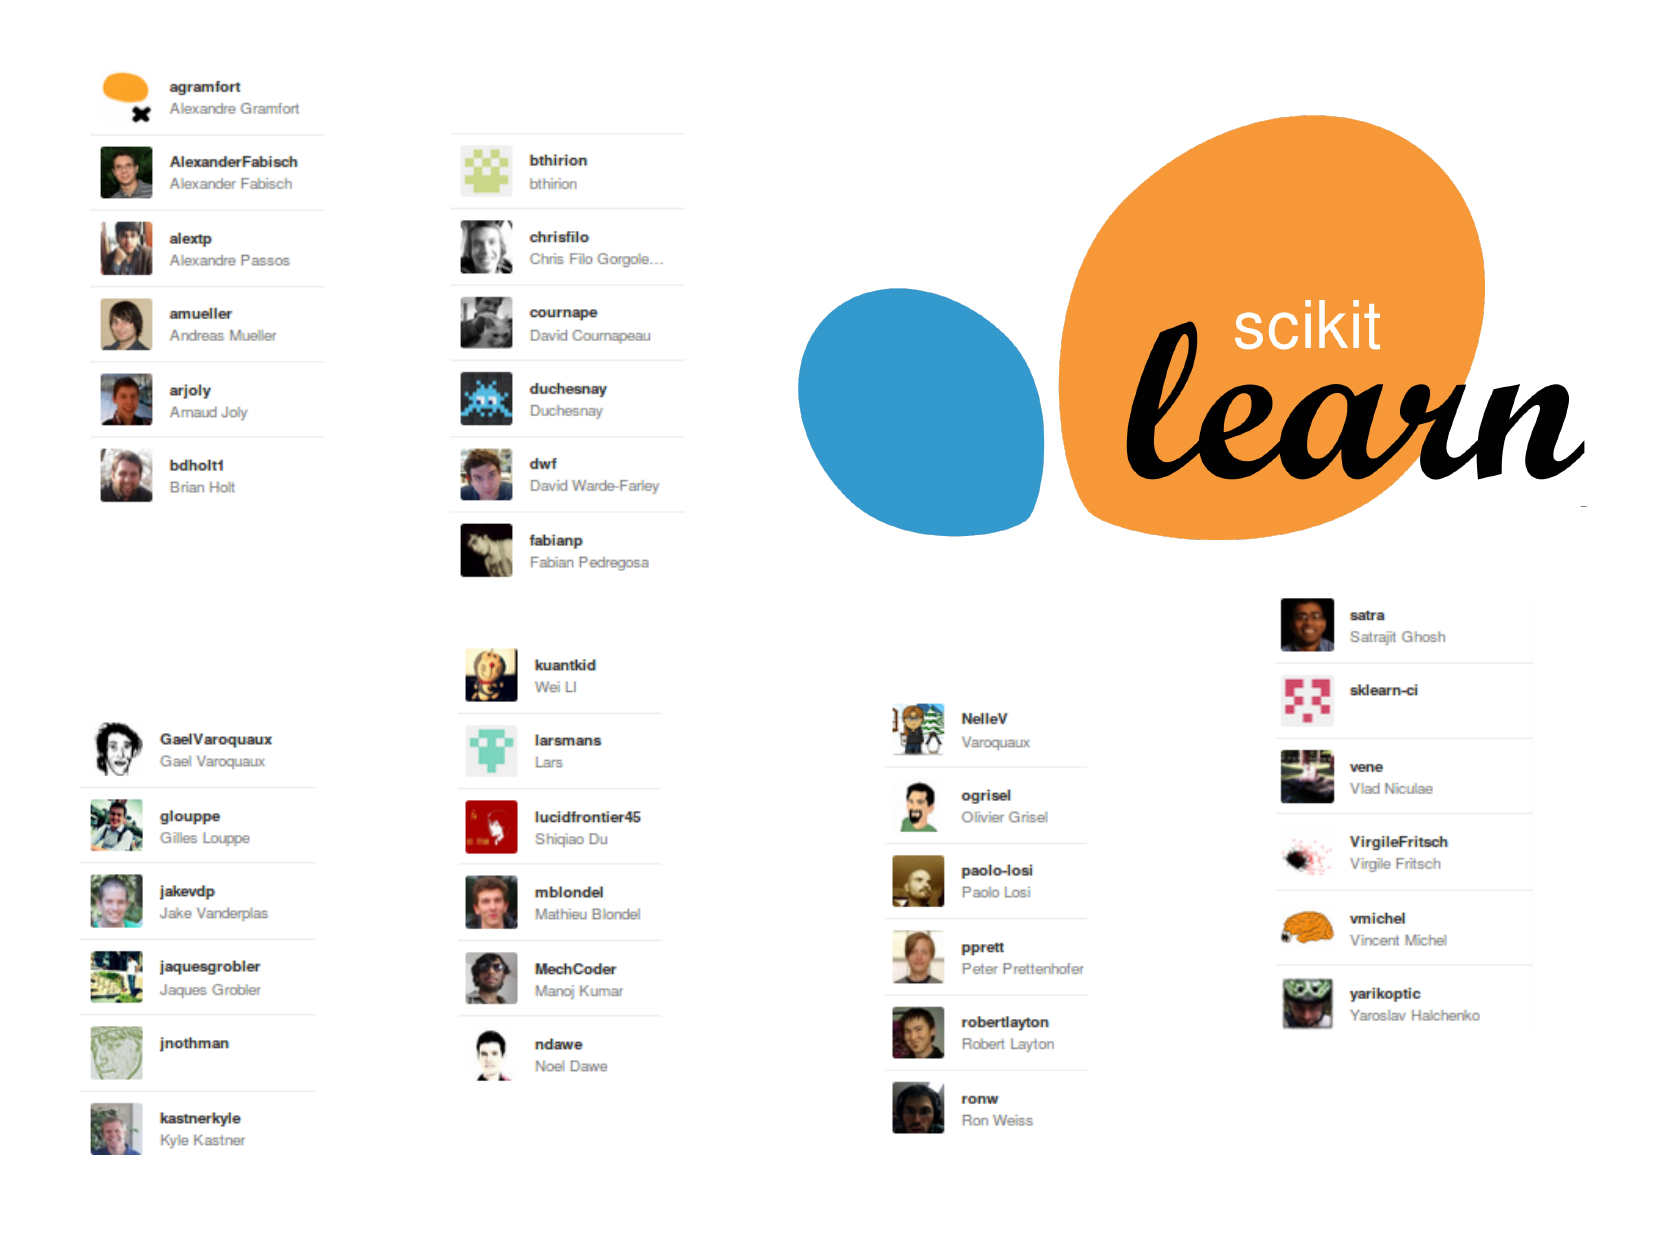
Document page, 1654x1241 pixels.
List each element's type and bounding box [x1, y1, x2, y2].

picture [885, 693, 1087, 1141]
picture [80, 715, 316, 1156]
picture [90, 64, 325, 511]
picture [458, 644, 661, 1092]
picture [780, 14, 1602, 566]
picture [450, 133, 685, 586]
picture [1275, 597, 1533, 1036]
